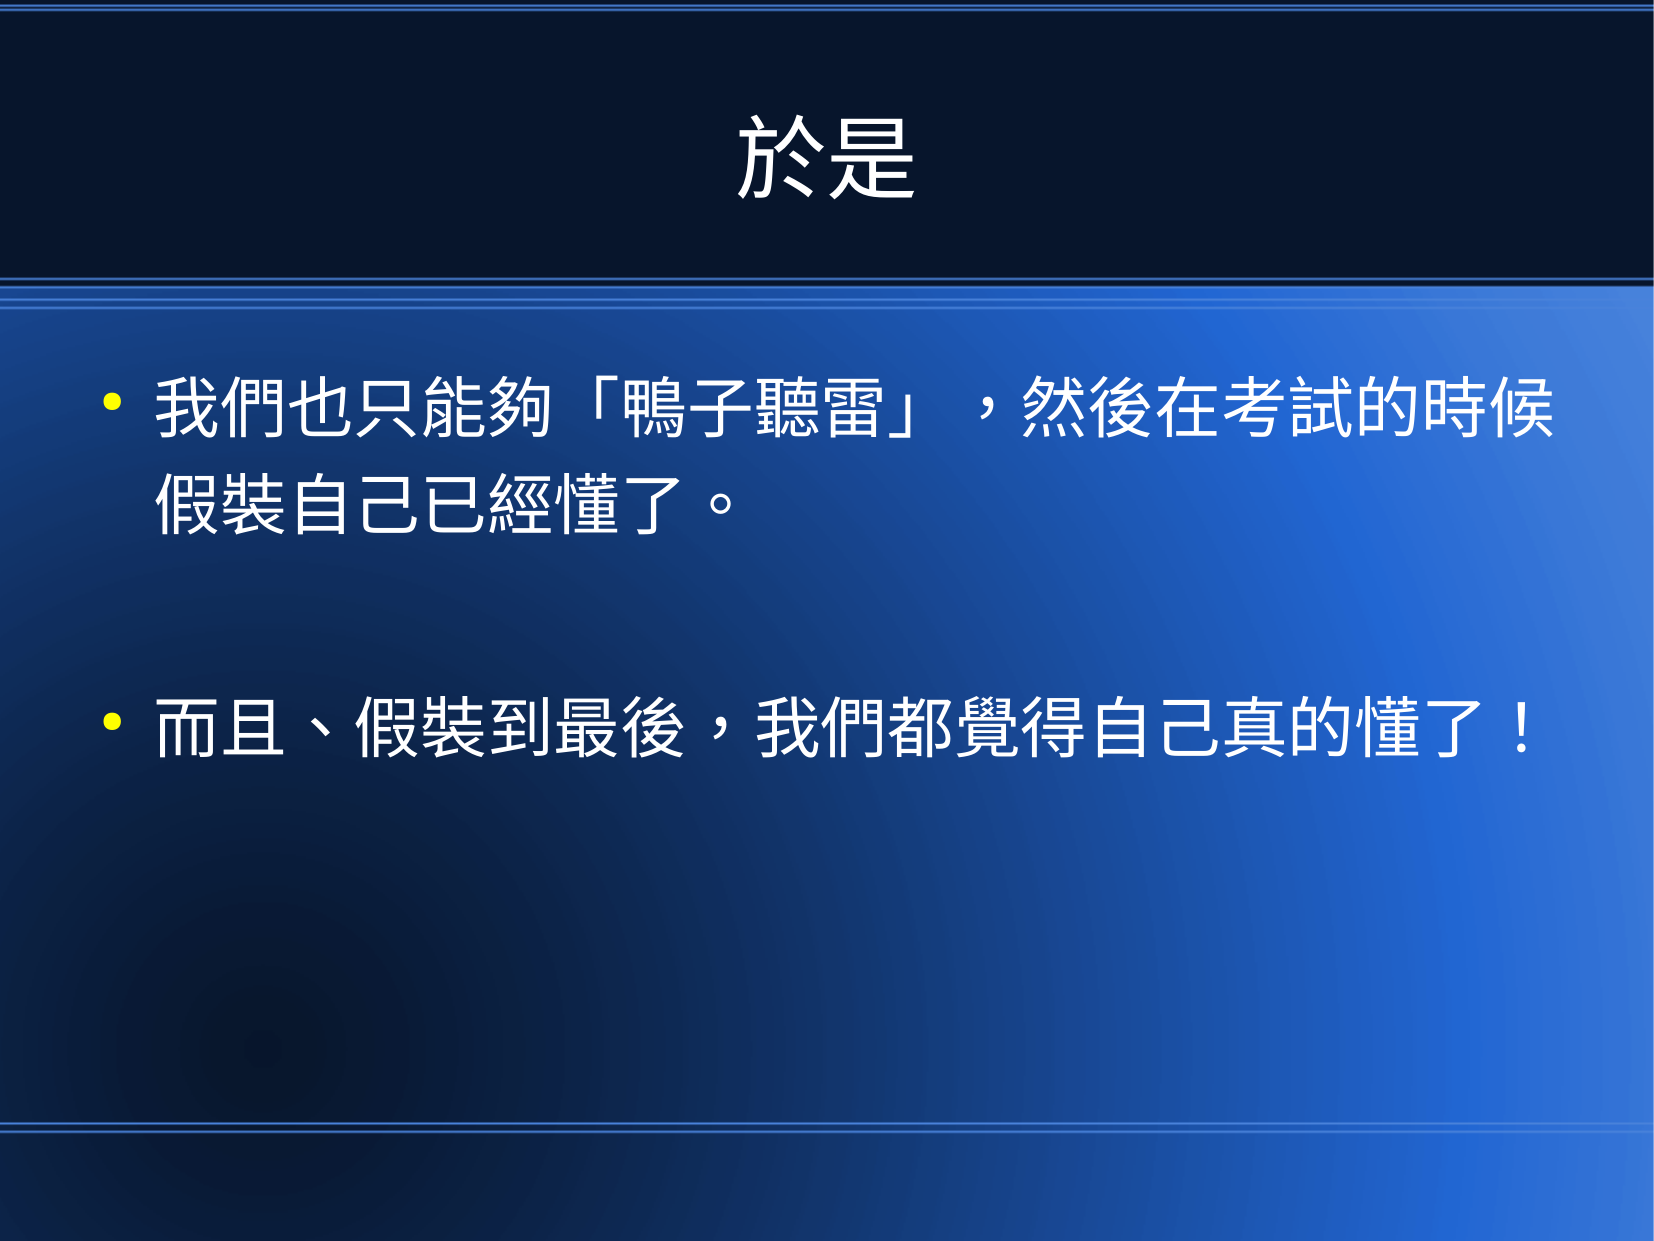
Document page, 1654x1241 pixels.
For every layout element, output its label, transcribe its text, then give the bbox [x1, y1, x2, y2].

title 於是 [82, 49, 1571, 257]
picture [0, 0, 1654, 1241]
list 我們也只能夠「鴨子聽雷」，然後在考試的時候假裝自己已經懂了。 而且、假裝到最後，我們都覺得自己真的懂了！ [82, 355, 1571, 1075]
